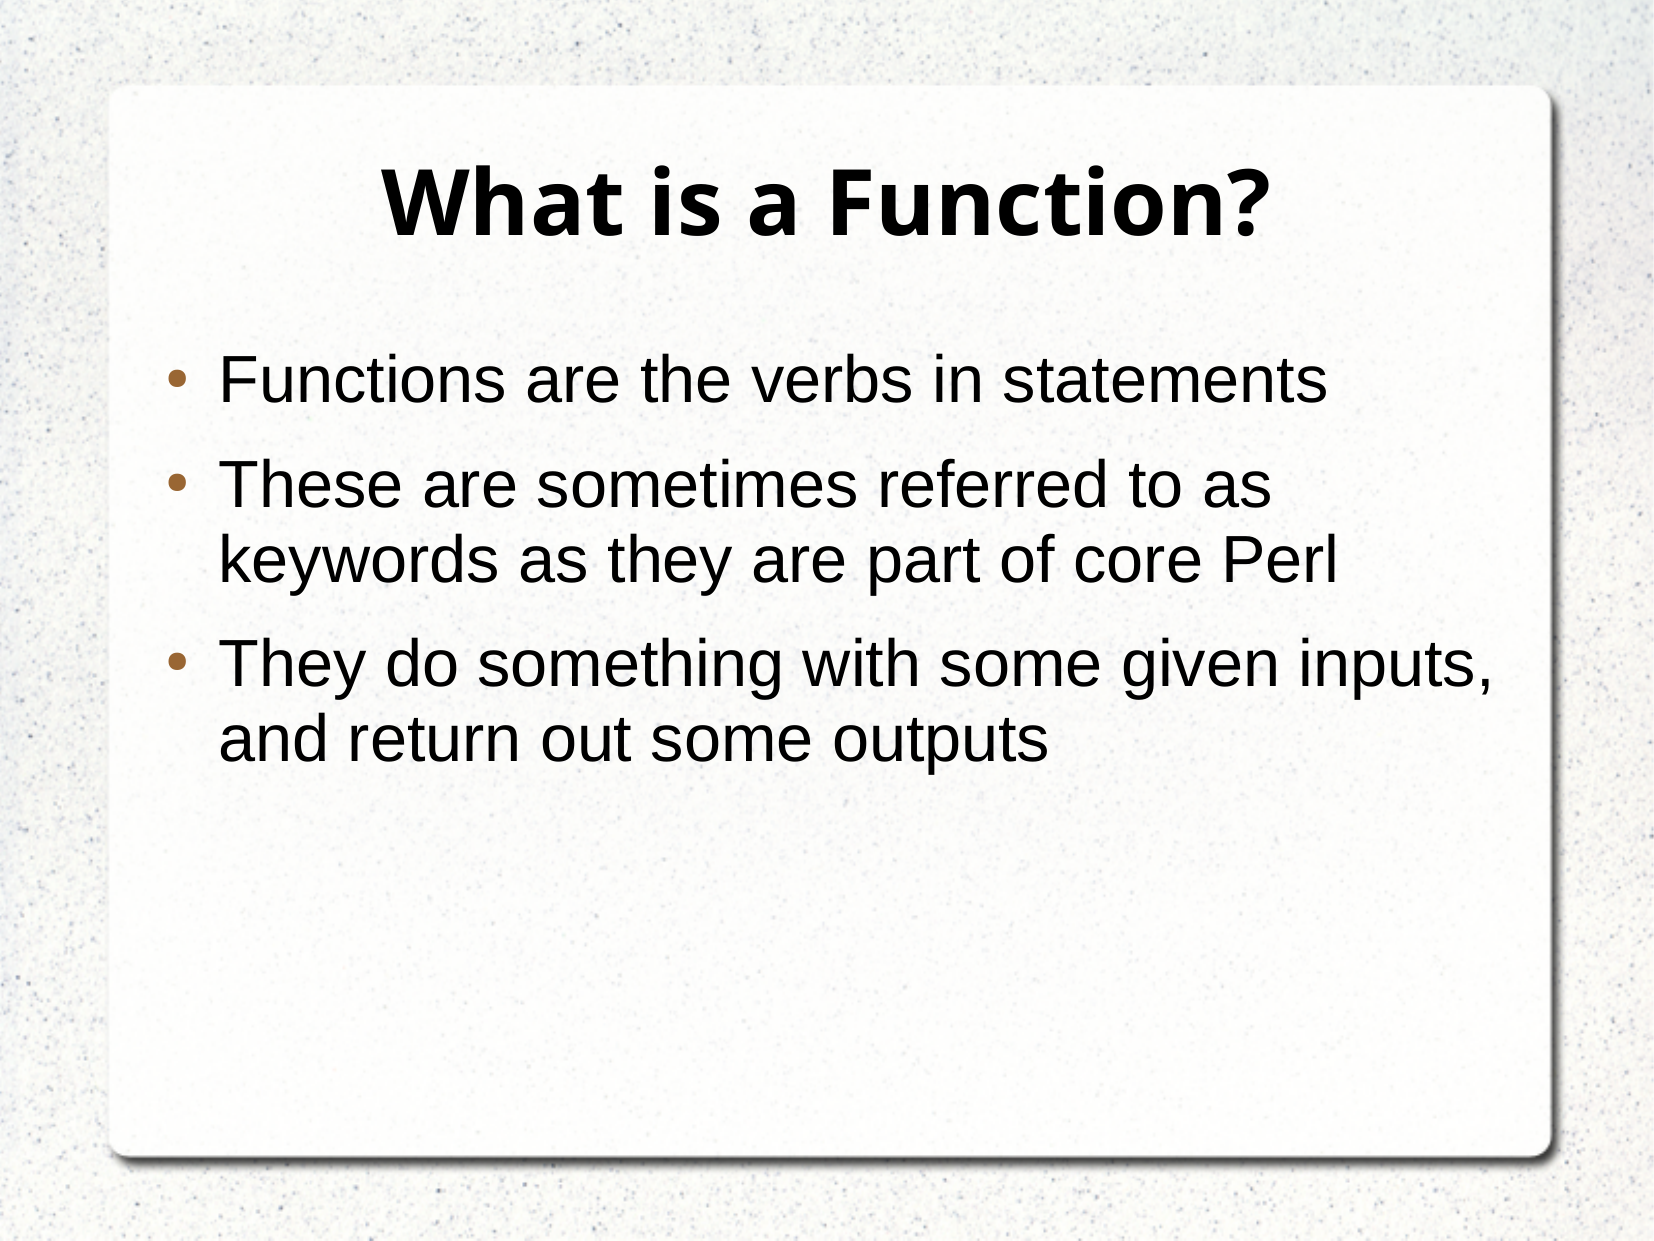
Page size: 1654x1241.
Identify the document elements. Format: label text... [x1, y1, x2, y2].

list Functions are the verbs in statements These are sometimes referred to as keywords as they are part of core Perl They do something with some given inputs, and return out some outputs [147, 342, 1506, 978]
title What is a Function? [118, 96, 1536, 304]
picture [0, 0, 1654, 1241]
